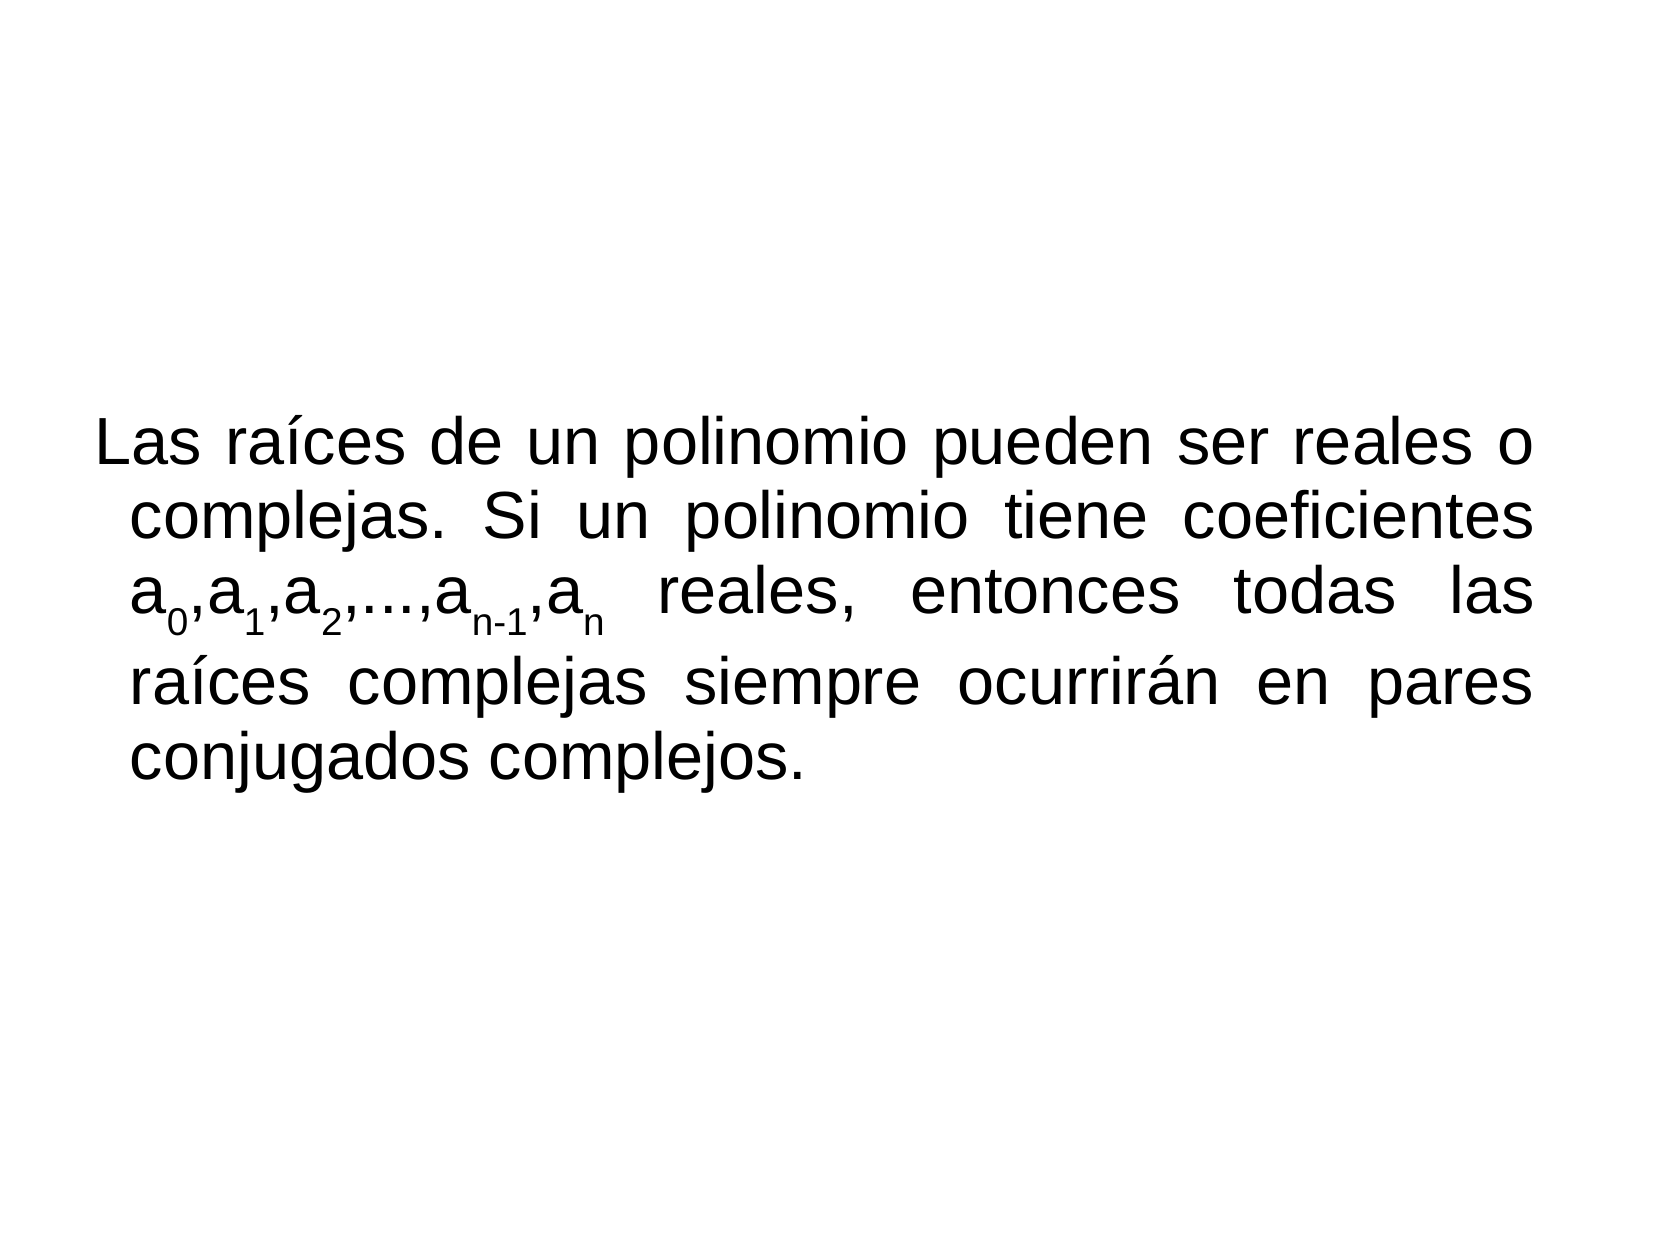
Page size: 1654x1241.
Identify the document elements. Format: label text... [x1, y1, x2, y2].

subtitle Las raíces de un polinomio pueden ser reales o complejas. Si un polinomio tiene coeficientes a0,a1,a2,...,an-1,an reales, entonces todas las raíces complejas siempre ocurrirán en pares conjugados complejos. [59, 301, 1536, 971]
